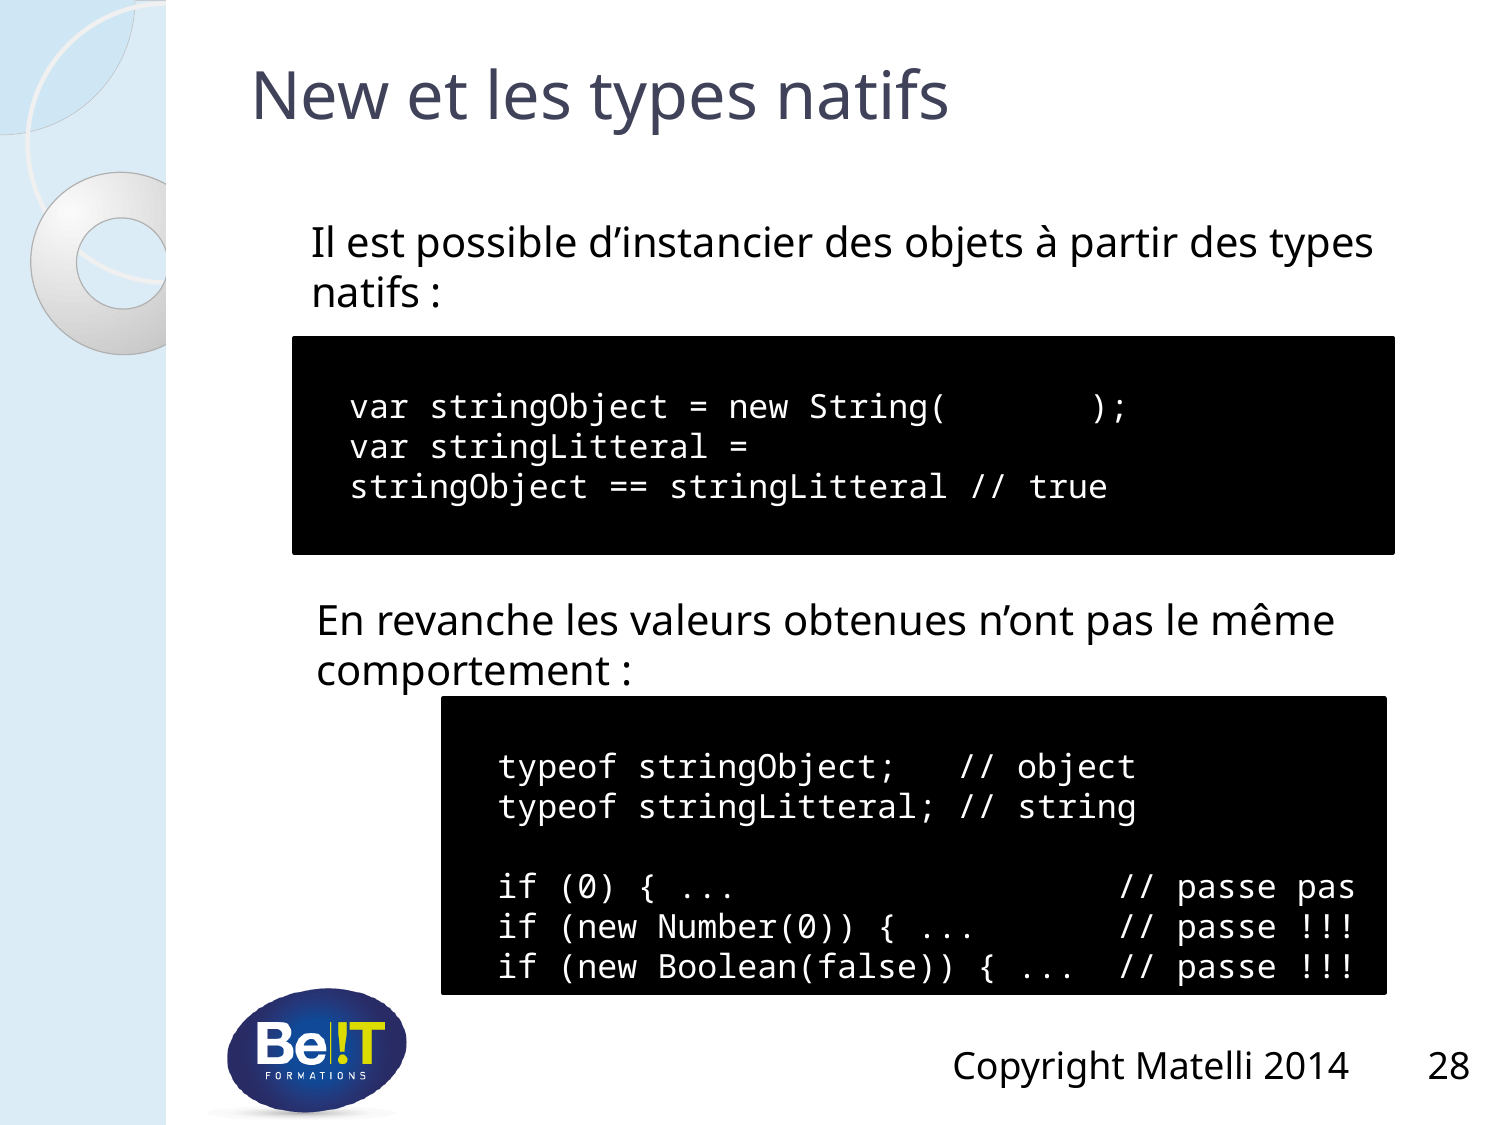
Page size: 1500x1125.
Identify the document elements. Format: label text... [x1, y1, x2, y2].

picture [171, 977, 442, 1125]
text_box var stringObject = new String("hello"); var stringLitteral = "hello"; stringObject == stringLitteral // true [294, 338, 1393, 553]
list Il est possible d’instancier des objets à partir des types natifs : [230, 208, 1430, 321]
slide_number <numéro> [1413, 1034, 1488, 1113]
footer Copyright Matelli 2014 [937, 1034, 1413, 1113]
text_box En revanche les valeurs obtenues n’ont pas le même comportement : [235, 586, 1436, 699]
title New et les types natifs [235, 45, 1466, 233]
text_box typeof stringObject; // object typeof stringLitteral; // string if (0) { ... // passe pas if (new Number(0)) { ... // passe !!! if (new Boolean(false)) { ... // passe !!! [442, 698, 1385, 993]
